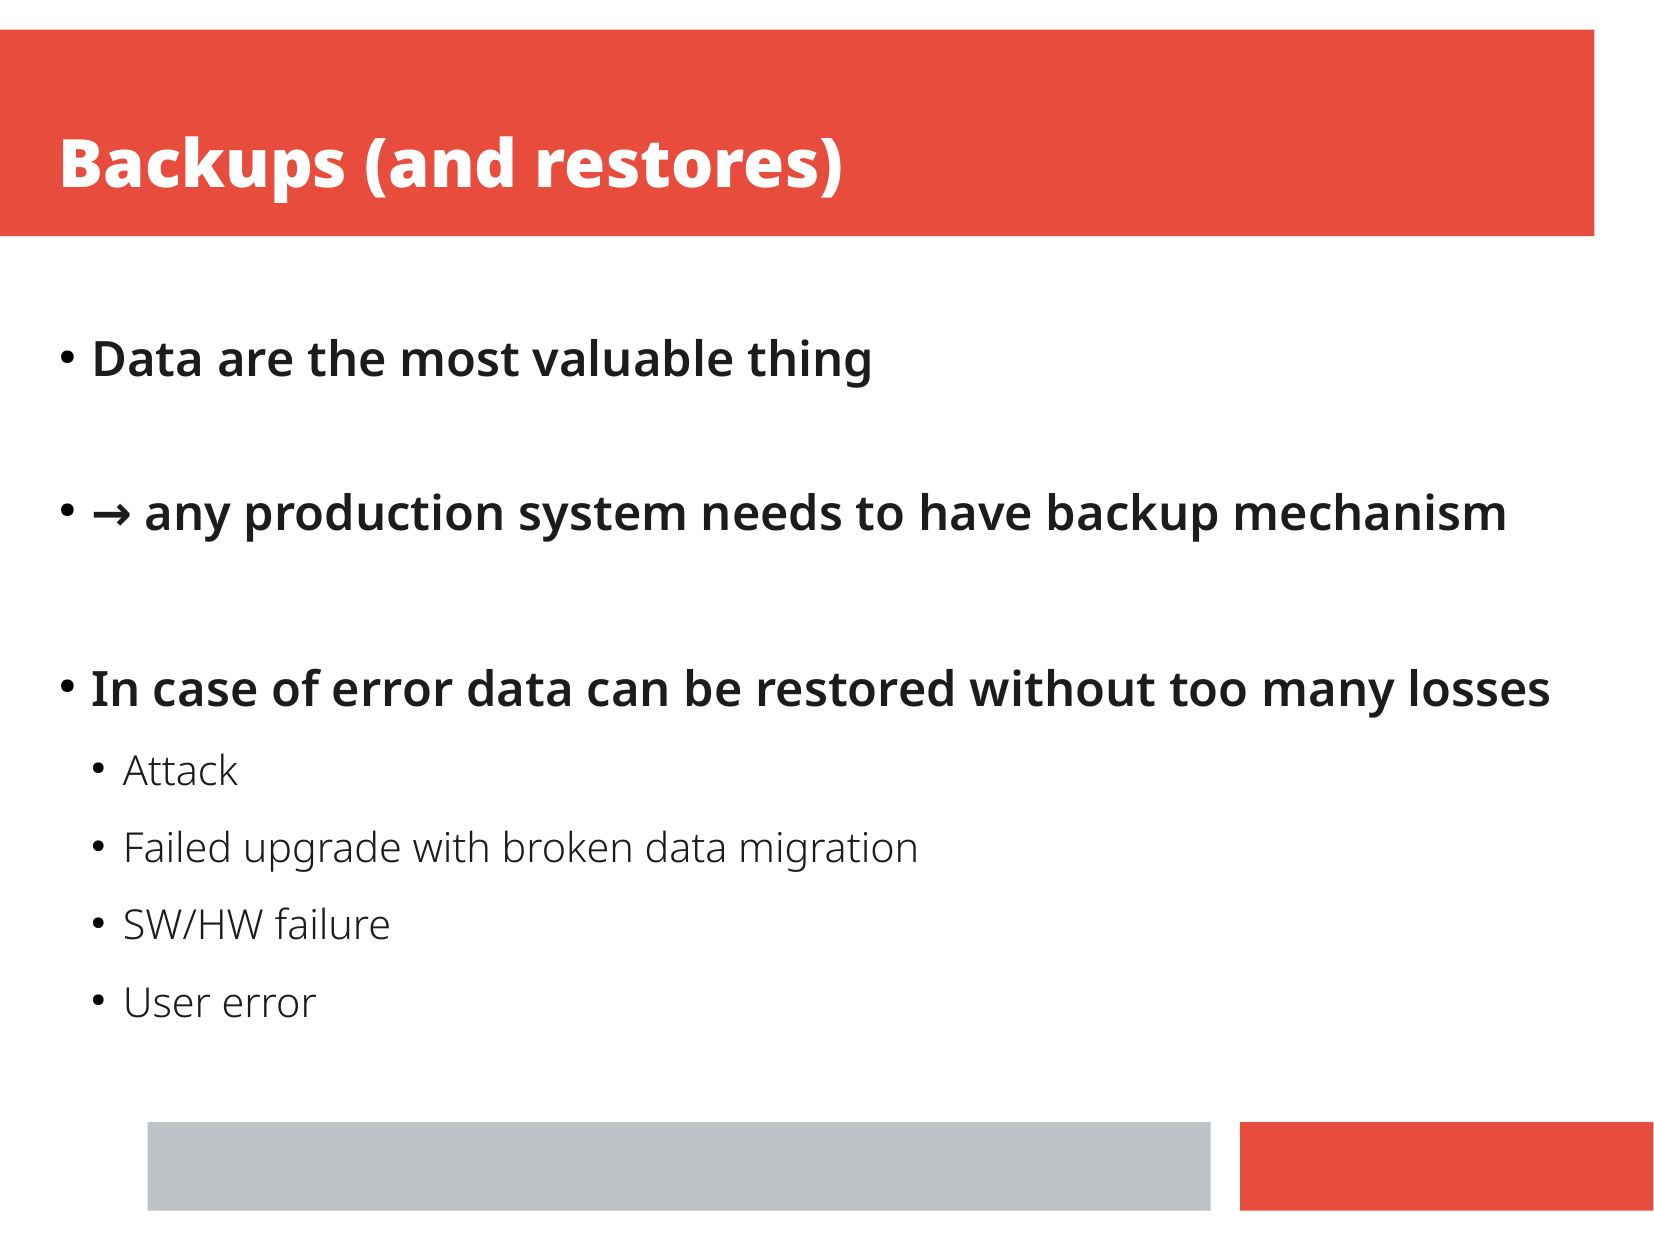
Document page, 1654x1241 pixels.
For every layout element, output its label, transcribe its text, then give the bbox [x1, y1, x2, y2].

title Backups (and restores) [59, 59, 1595, 207]
list Data are the most valuable thing → any production system needs to have backup mechanism In case of error data can be restored without too many losses Attack Failed upgrade with broken data migration SW/HW failure User error [59, 324, 1565, 1093]
